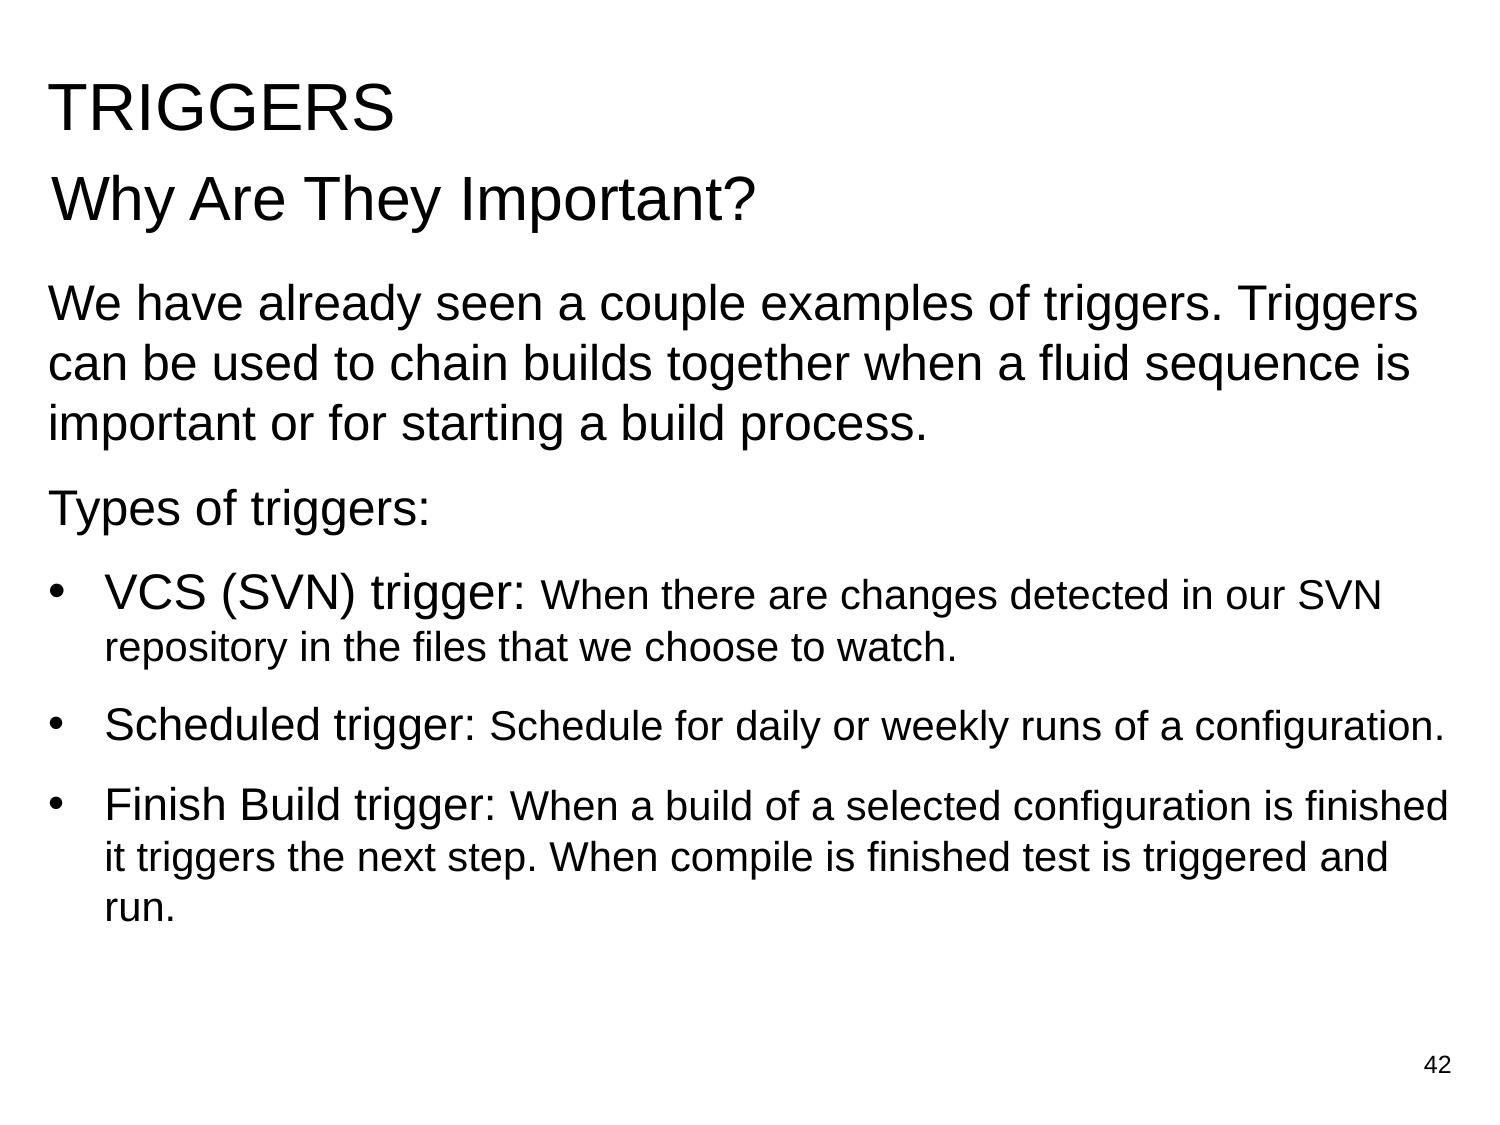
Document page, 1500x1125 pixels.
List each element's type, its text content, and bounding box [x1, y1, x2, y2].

slide_number <number> [1325, 1047, 1452, 1080]
list We have already seen a couple examples of triggers. Triggers can be used to chain builds together when a fluid sequence is important or for starting a build process. Types of triggers: VCS (SVN) trigger: When there are changes detected in our SVN repository in the files that we choose to watch. Scheduled trigger: Schedule for daily or weekly runs of a configuration. Finish Build trigger: When a build of a selected configuration is finished it triggers the next step. When compile is finished test is triggered and run. [48, 262, 1452, 1021]
title Triggers [48, 57, 1452, 150]
list Why Are They Important? [48, 150, 1452, 241]
